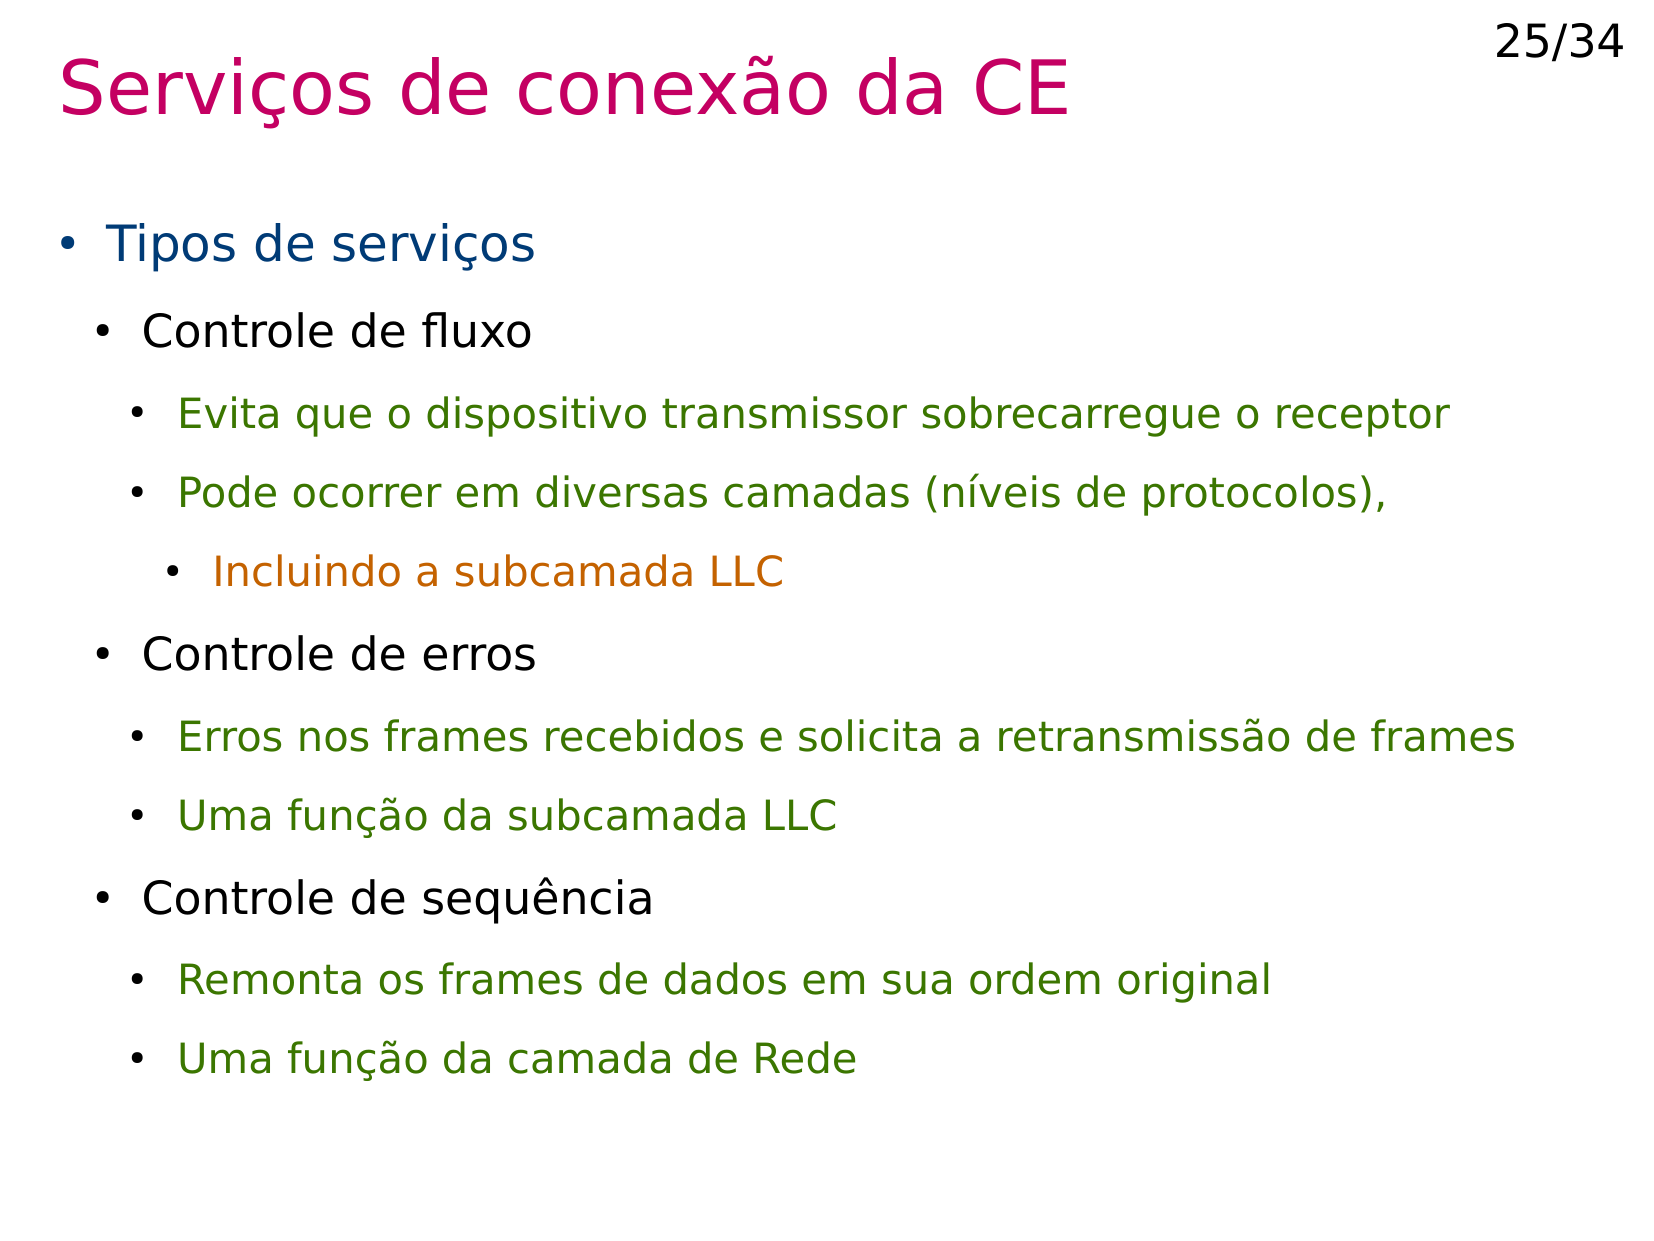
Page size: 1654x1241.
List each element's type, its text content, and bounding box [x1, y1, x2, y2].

list Tipos de serviços Controle de fluxo Evita que o dispositivo transmissor sobrecarregue o receptor Pode ocorrer em diversas camadas (níveis de protocolos), Incluindo a subcamada LLC Controle de erros Erros nos frames recebidos e solicita a retransmissão de frames Uma função da subcamada LLC Controle de sequência Remonta os frames de dados em sua ordem original Uma função da camada de Rede [59, 206, 1625, 1211]
title Serviços de conexão da CE [59, 29, 1625, 148]
